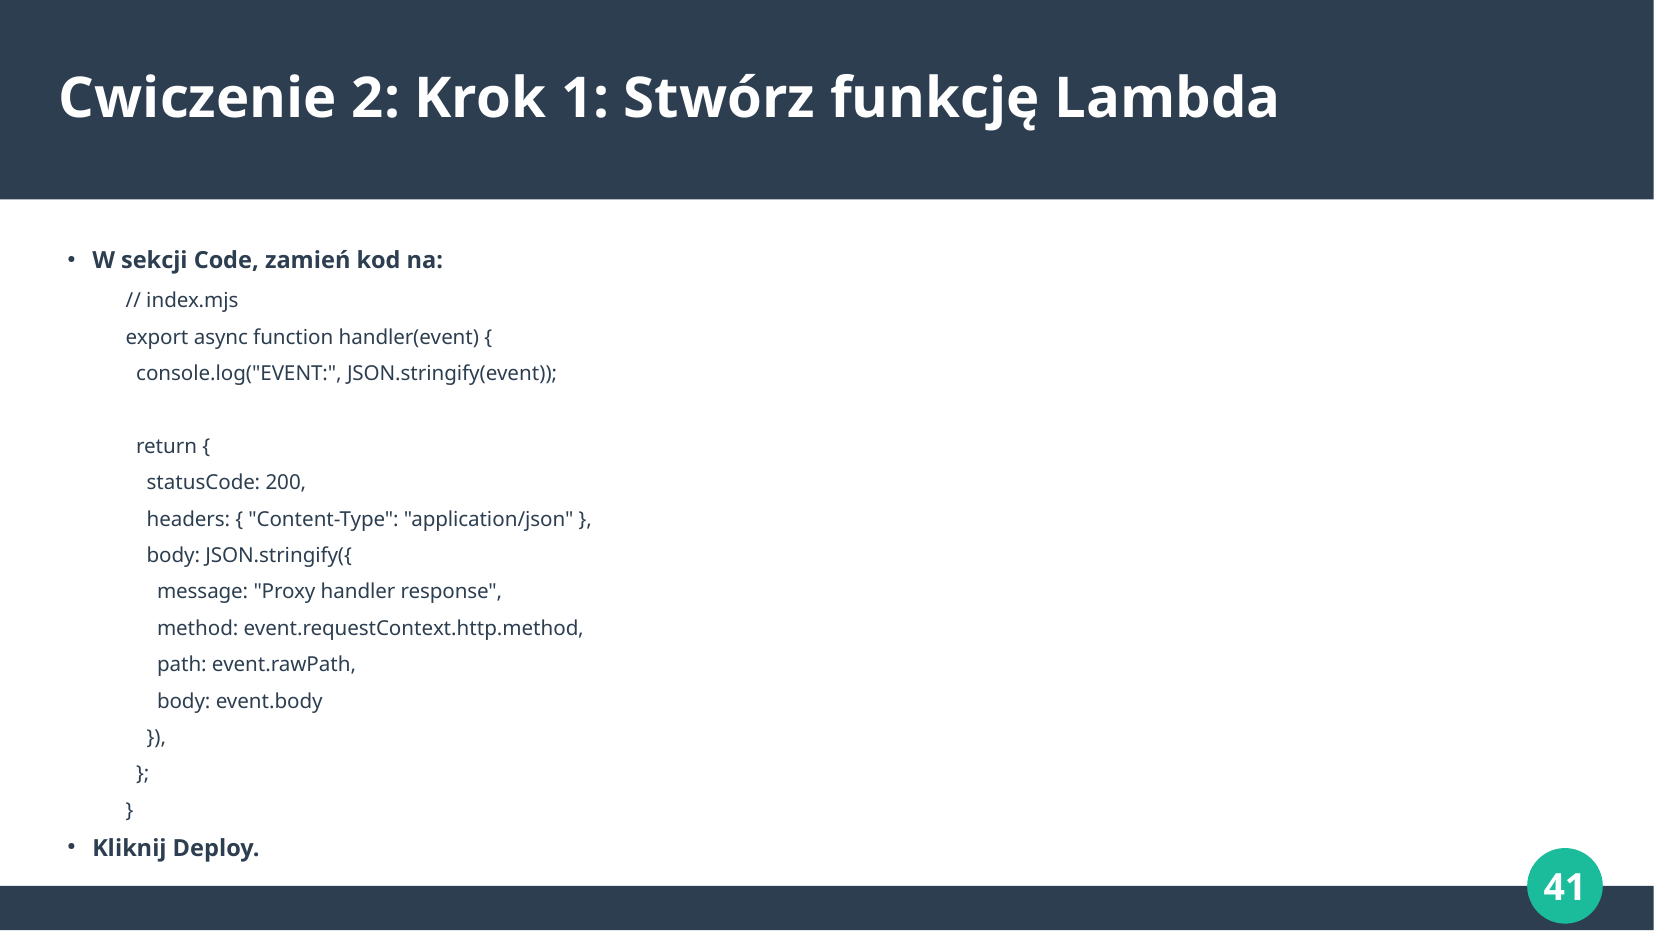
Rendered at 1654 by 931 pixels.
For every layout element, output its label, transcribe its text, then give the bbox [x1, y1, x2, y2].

list W sekcji Code, zamień kod na: // index.mjs export async function handler(event) { console.log("EVENT:", JSON.stringify(event)); return { statusCode: 200, headers: { "Content-Type": "application/json" }, body: JSON.stringify({ message: "Proxy handler response", method: event.requestContext.http.method, path: event.rawPath, body: event.body }), }; } Kliknij Deploy. [59, 243, 1538, 864]
title Cwiczenie 2: Krok 1: Stwórz funkcję Lambda [59, 37, 1595, 156]
